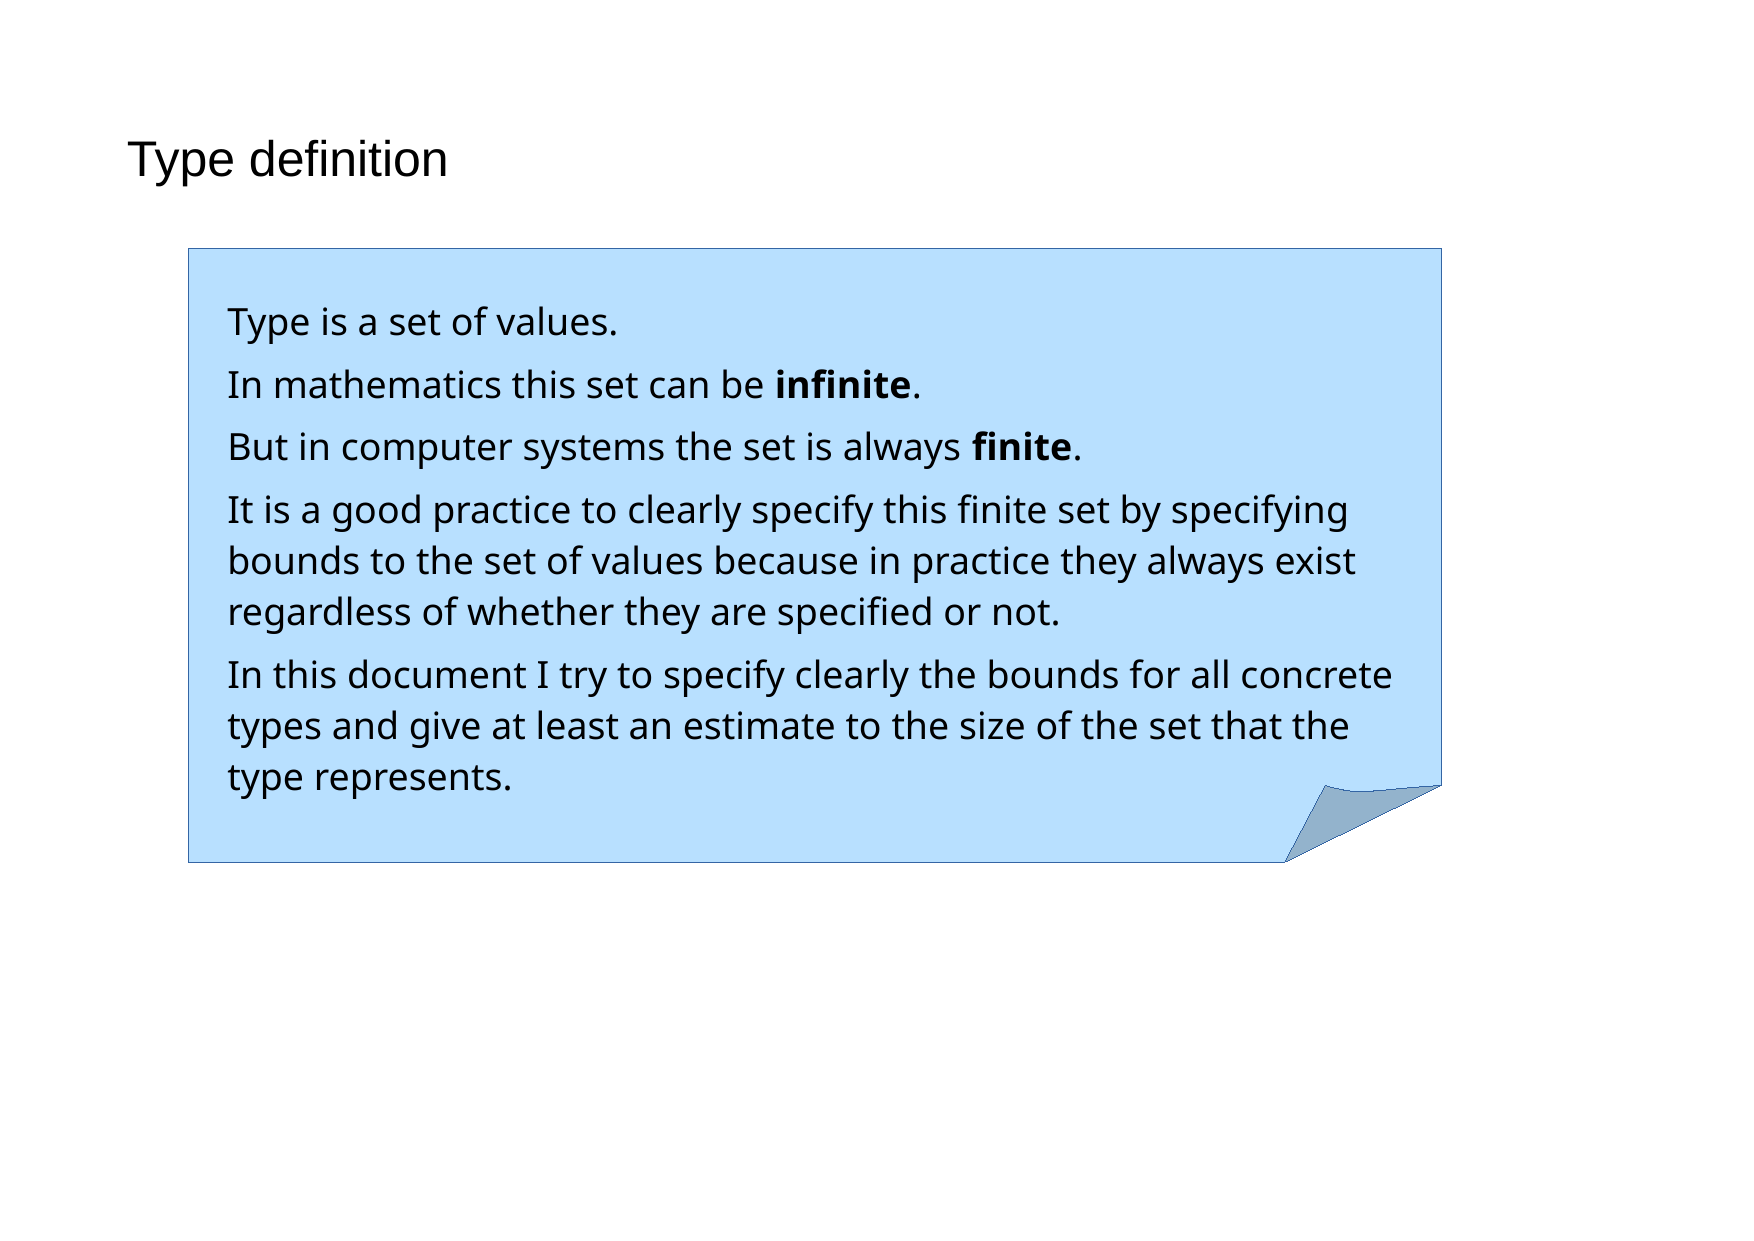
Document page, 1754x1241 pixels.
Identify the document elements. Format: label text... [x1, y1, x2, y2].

text_box Type definition [112, 118, 502, 201]
text_box Type is a set of values. In mathematics this set can be infinite. But in computer systems the set is always finite. It is a good practice to clearly specify this finite set by specifying bounds to the set of values because in practice they always exist regardless of whether they are specified or not. In this document I try to specify clearly the bounds for all concrete types and give at least an estimate to the size of the set that the type represents. [188, 248, 1442, 863]
